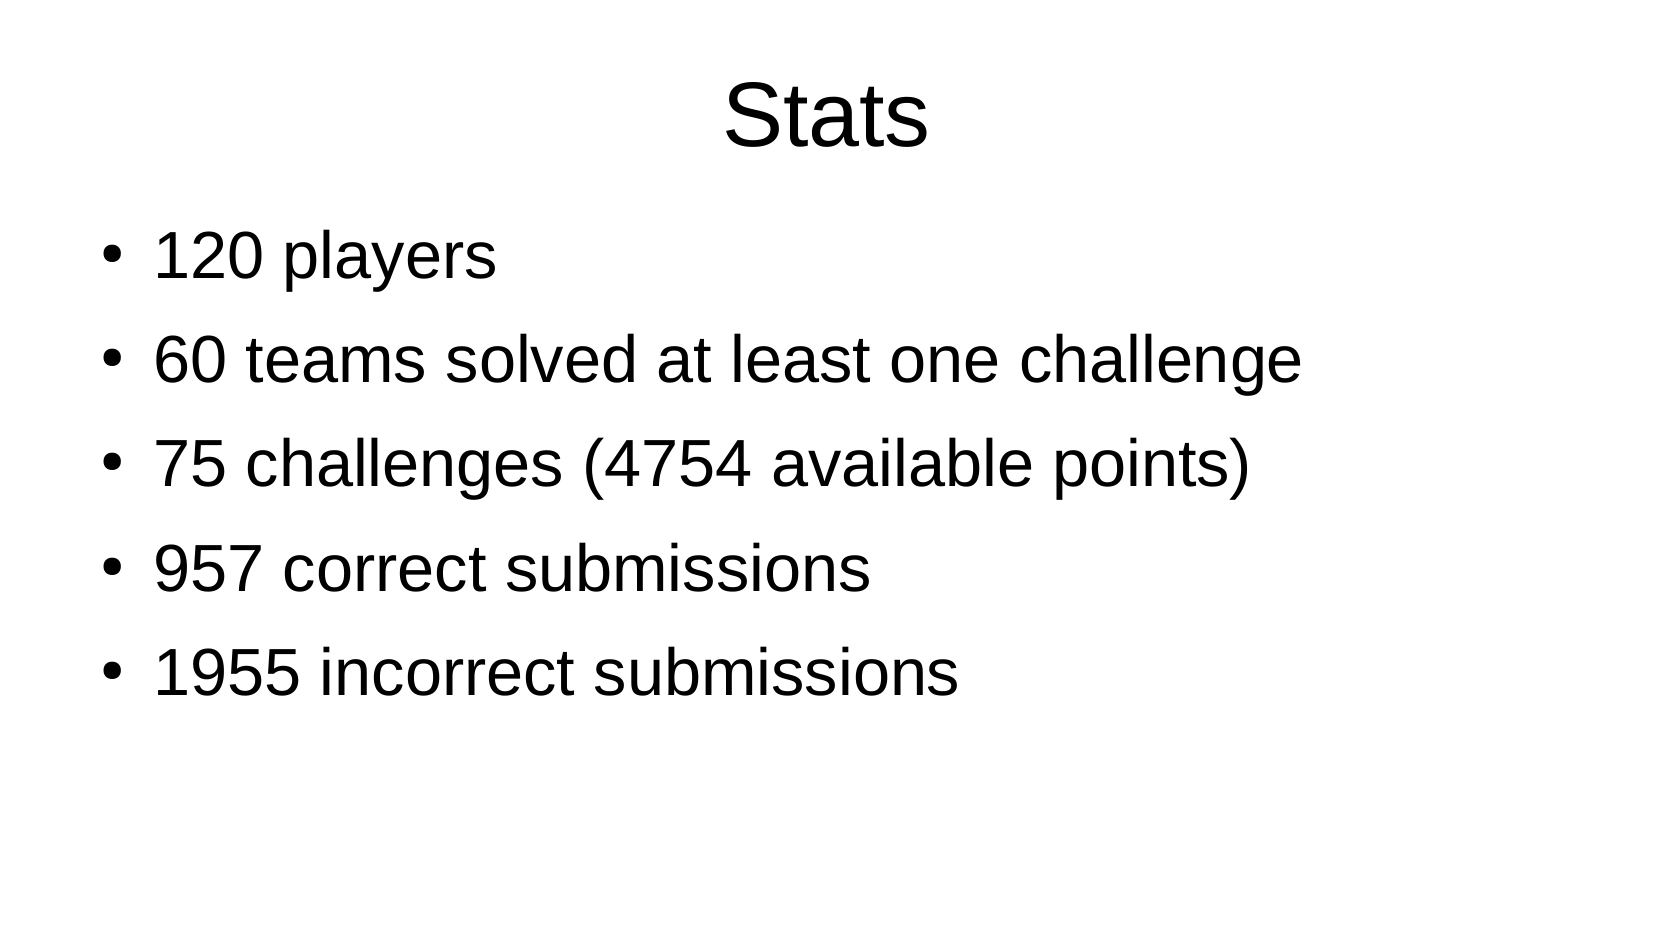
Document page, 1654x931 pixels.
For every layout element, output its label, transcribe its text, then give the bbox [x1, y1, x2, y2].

list 120 players 60 teams solved at least one challenge 75 challenges (4754 available points) 957 correct submissions 1955 incorrect submissions [82, 217, 1571, 758]
title Stats [82, 37, 1571, 193]
